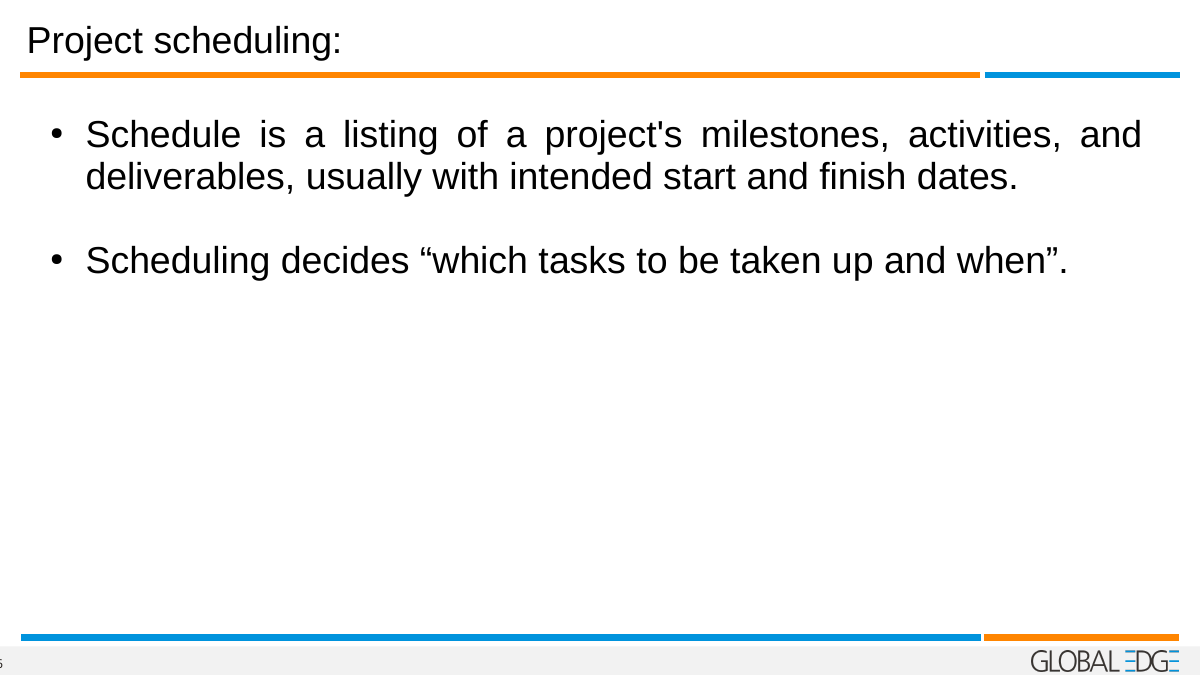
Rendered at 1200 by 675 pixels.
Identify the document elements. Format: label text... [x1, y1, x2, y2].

text_box Project scheduling: [11, 11, 745, 69]
text_box Schedule is a listing of a project's milestones, activities, and deliverables, usually with intended start and finish dates. Scheduling decides “which tasks to be taken up and when”. [35, 106, 1158, 374]
picture [1031, 650, 1179, 672]
